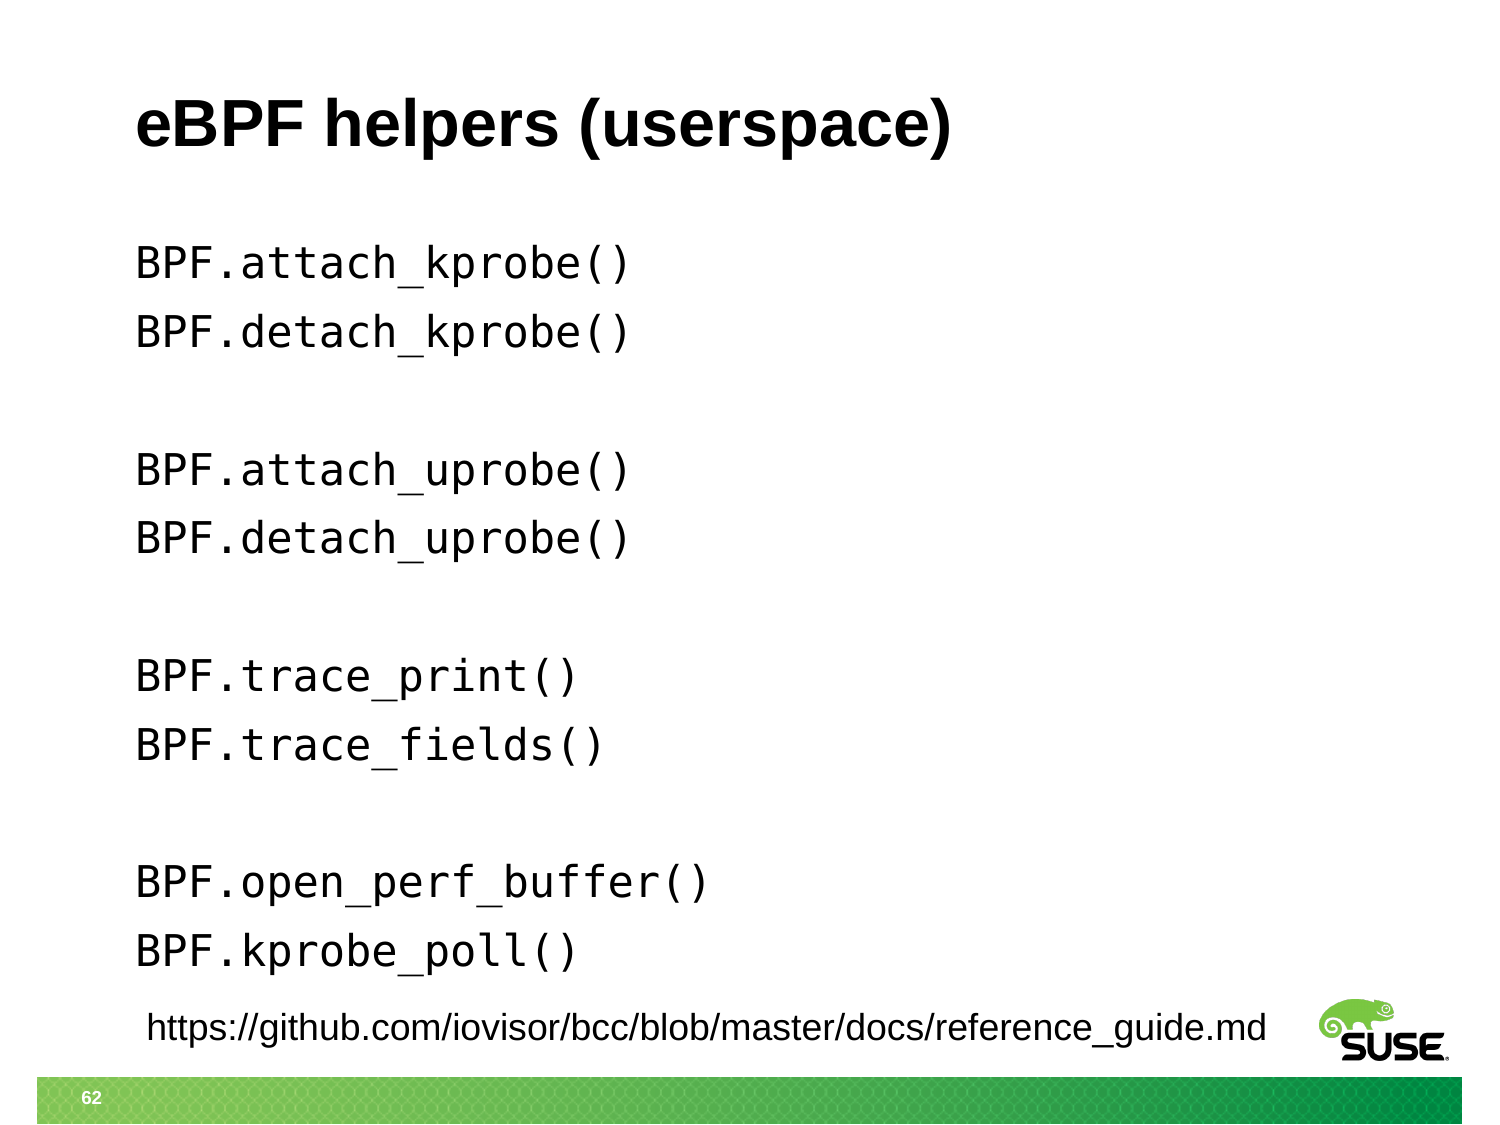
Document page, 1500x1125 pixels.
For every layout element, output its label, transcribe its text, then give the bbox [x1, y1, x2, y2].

title eBPF helpers (userspace) [135, 41, 1372, 204]
picture [37, 1077, 1462, 1124]
text_box https://github.com/iovisor/bcc/blob/master/docs/reference_guide.md [131, 999, 1283, 1056]
list BPF.attach_kprobe() BPF.detach_kprobe() BPF.attach_uprobe() BPF.detach_uprobe() BPF.trace_print() BPF.trace_fields() BPF.open_perf_buffer() BPF.kprobe_poll() [135, 238, 1372, 982]
picture [1319, 999, 1449, 1061]
